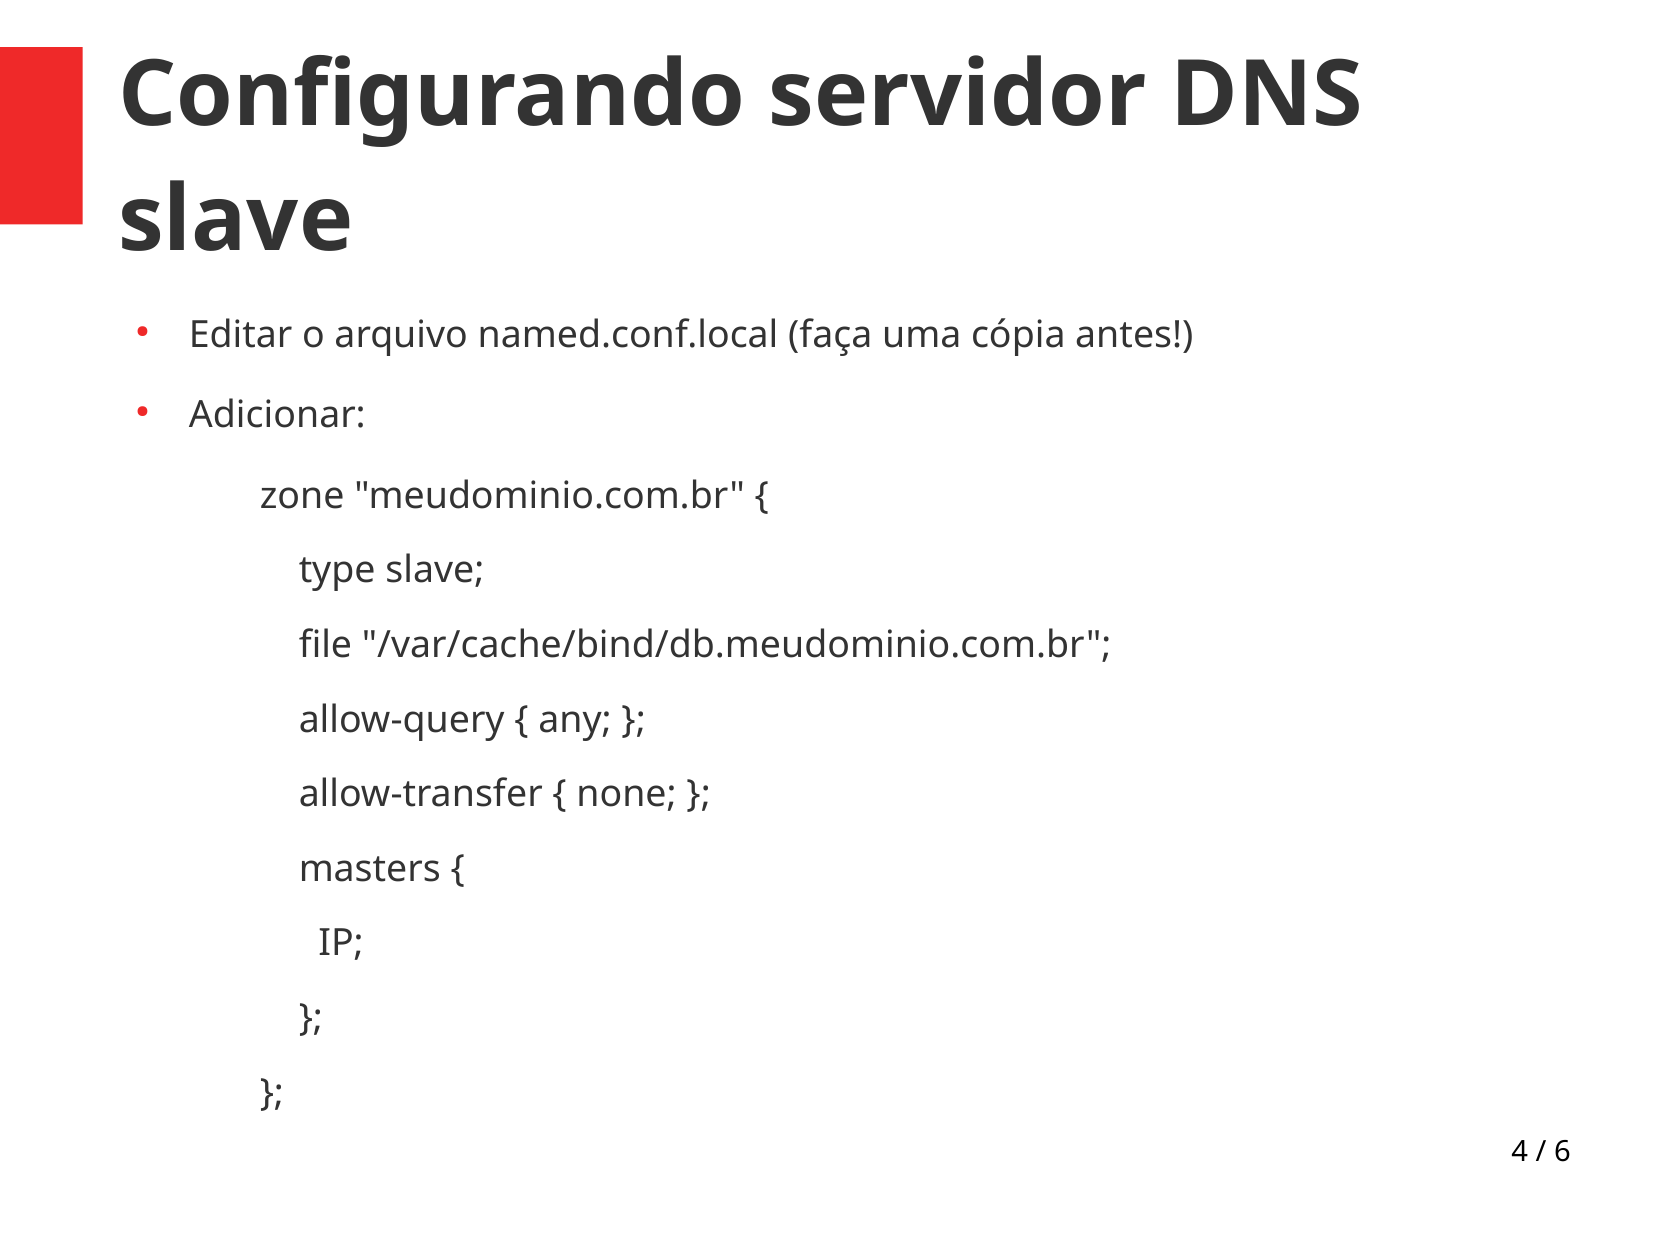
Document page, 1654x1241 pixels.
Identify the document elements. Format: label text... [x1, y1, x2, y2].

list Editar o arquivo named.conf.local (faça uma cópia antes!) Adicionar: zone "meudominio.com.br" { type slave; file "/var/cache/bind/db.meudominio.com.br"; allow-query { any; }; allow-transfer { none; }; masters { IP; }; }; [118, 307, 1536, 1027]
title Configurando servidor DNS slave [118, 45, 1571, 260]
